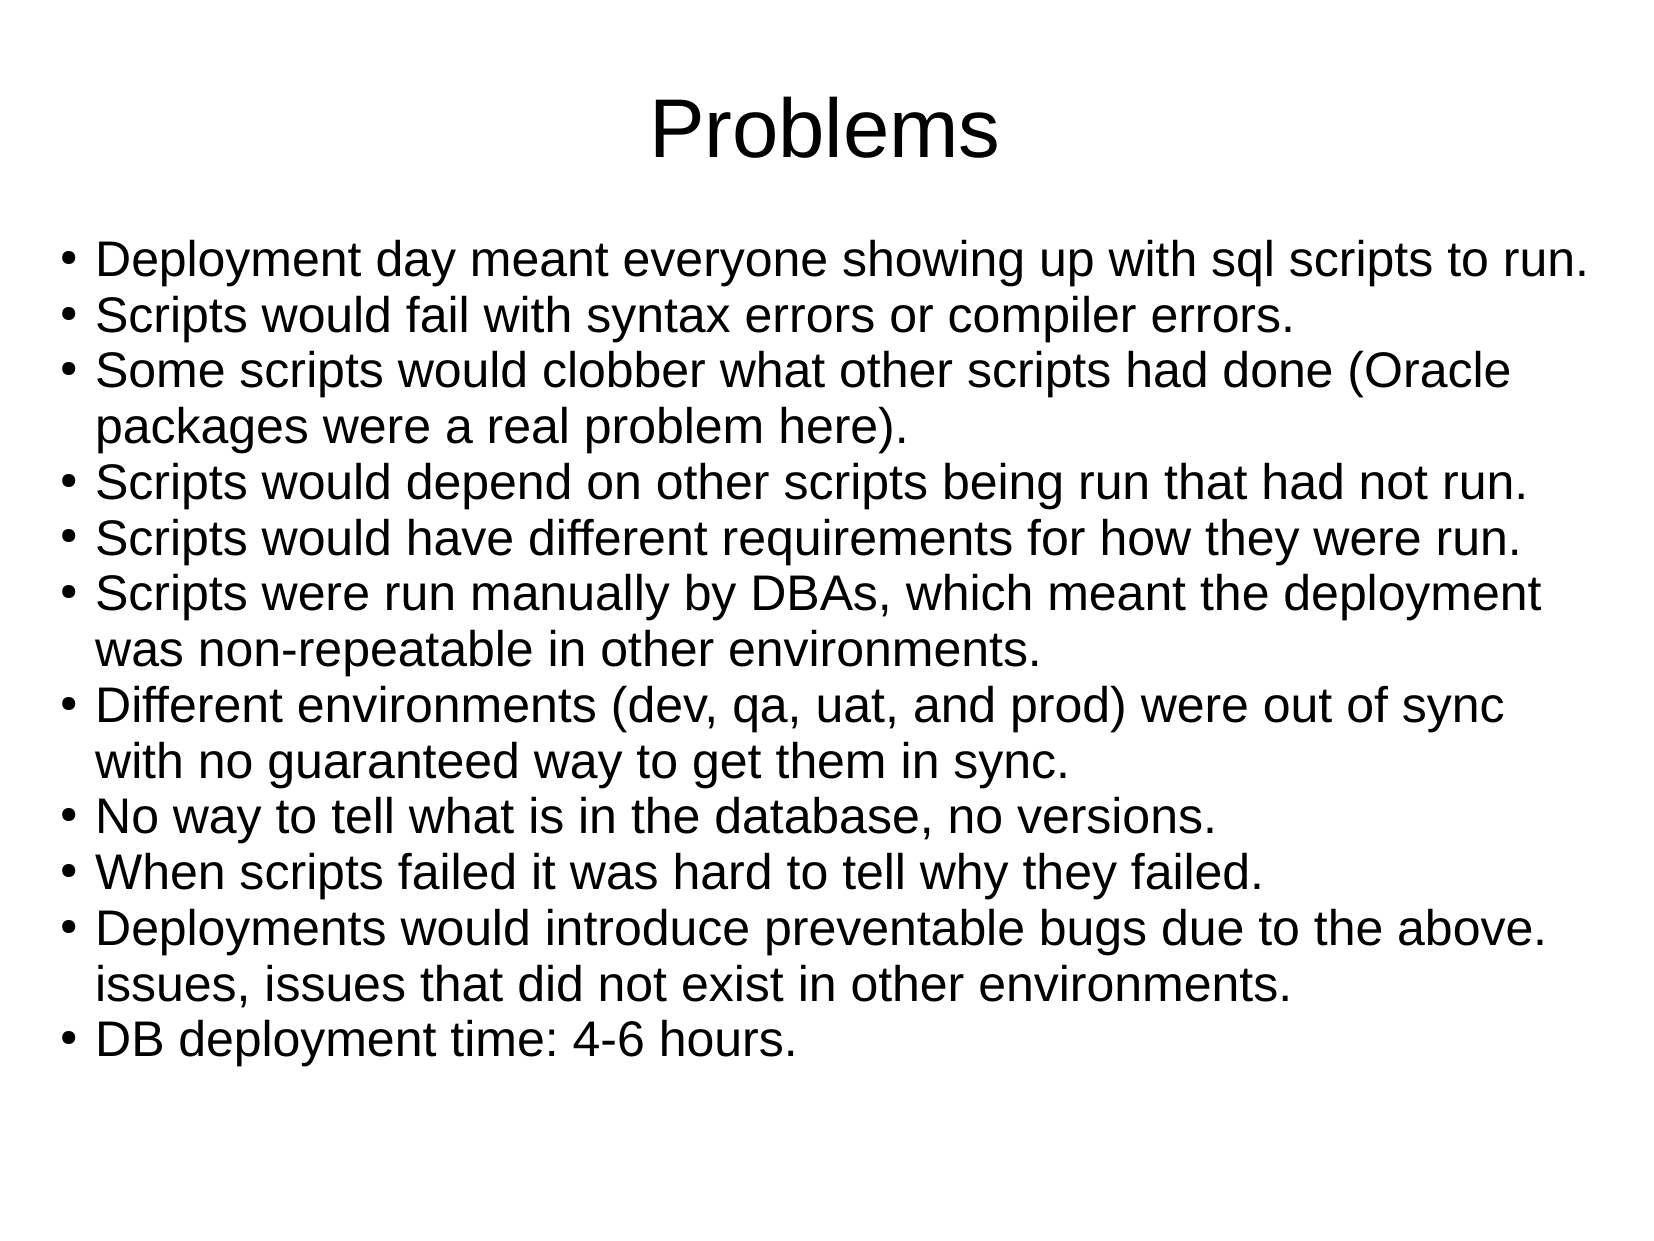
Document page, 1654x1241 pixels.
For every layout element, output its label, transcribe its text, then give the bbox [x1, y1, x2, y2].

text_box Problems Deployment day meant everyone showing up with sql scripts to run. Scripts would fail with syntax errors or compiler errors. Some scripts would clobber what other scripts had done (Oracle packages were a real problem here). Scripts would depend on other scripts being run that had not run. Scripts would have different requirements for how they were run. Scripts were run manually by DBAs, which meant the deployment was non-repeatable in other environments. Different environments (dev, qa, uat, and prod) were out of sync with no guaranteed way to get them in sync. No way to tell what is in the database, no versions. When scripts failed it was hard to tell why they failed. Deployments would introduce preventable bugs due to the above. issues, issues that did not exist in other environments. DB deployment time: 4-6 hours. [45, 75, 1606, 1126]
